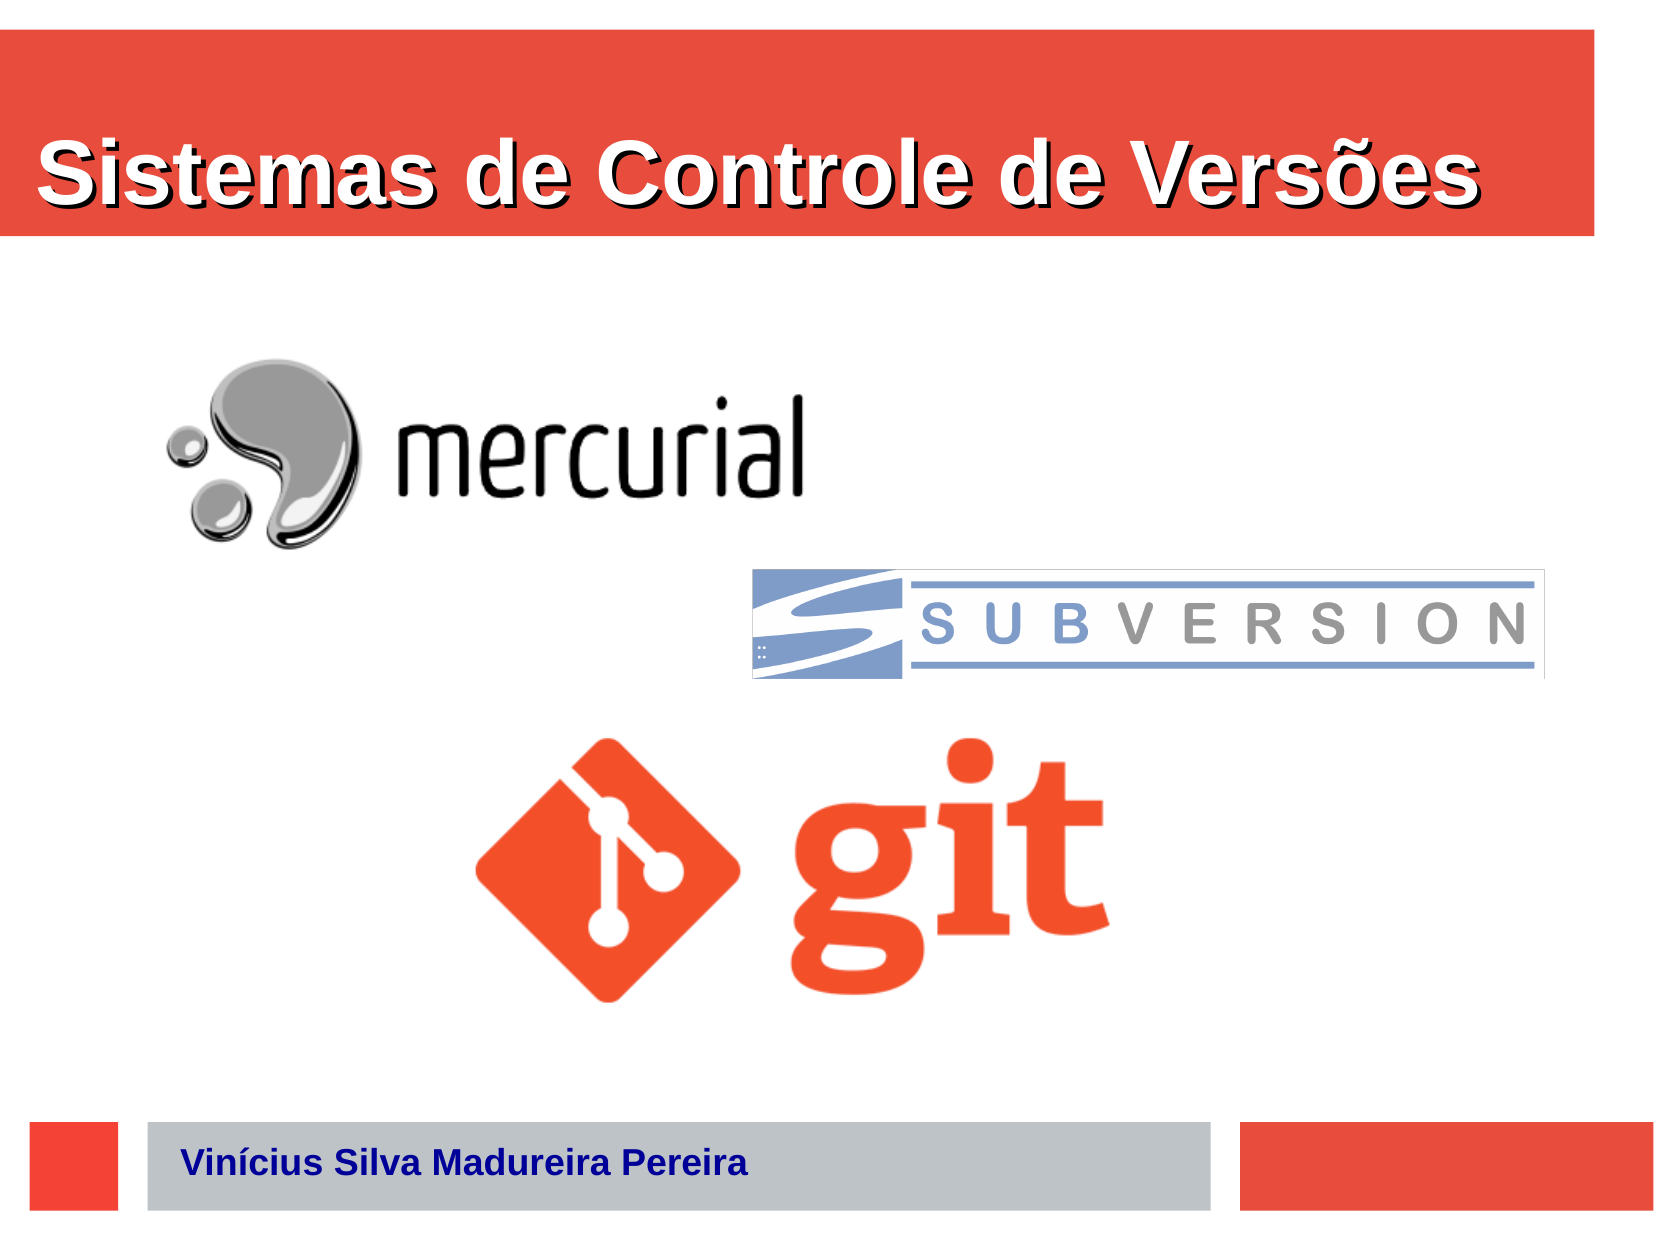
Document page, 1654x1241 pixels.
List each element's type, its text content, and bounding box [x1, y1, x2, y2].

picture [354, 715, 1274, 1028]
picture [148, 346, 1548, 682]
text_box Vinícius Silva Madureira Pereira [165, 1133, 1170, 1191]
title Sistemas de Controle de Versões [35, 30, 1595, 225]
